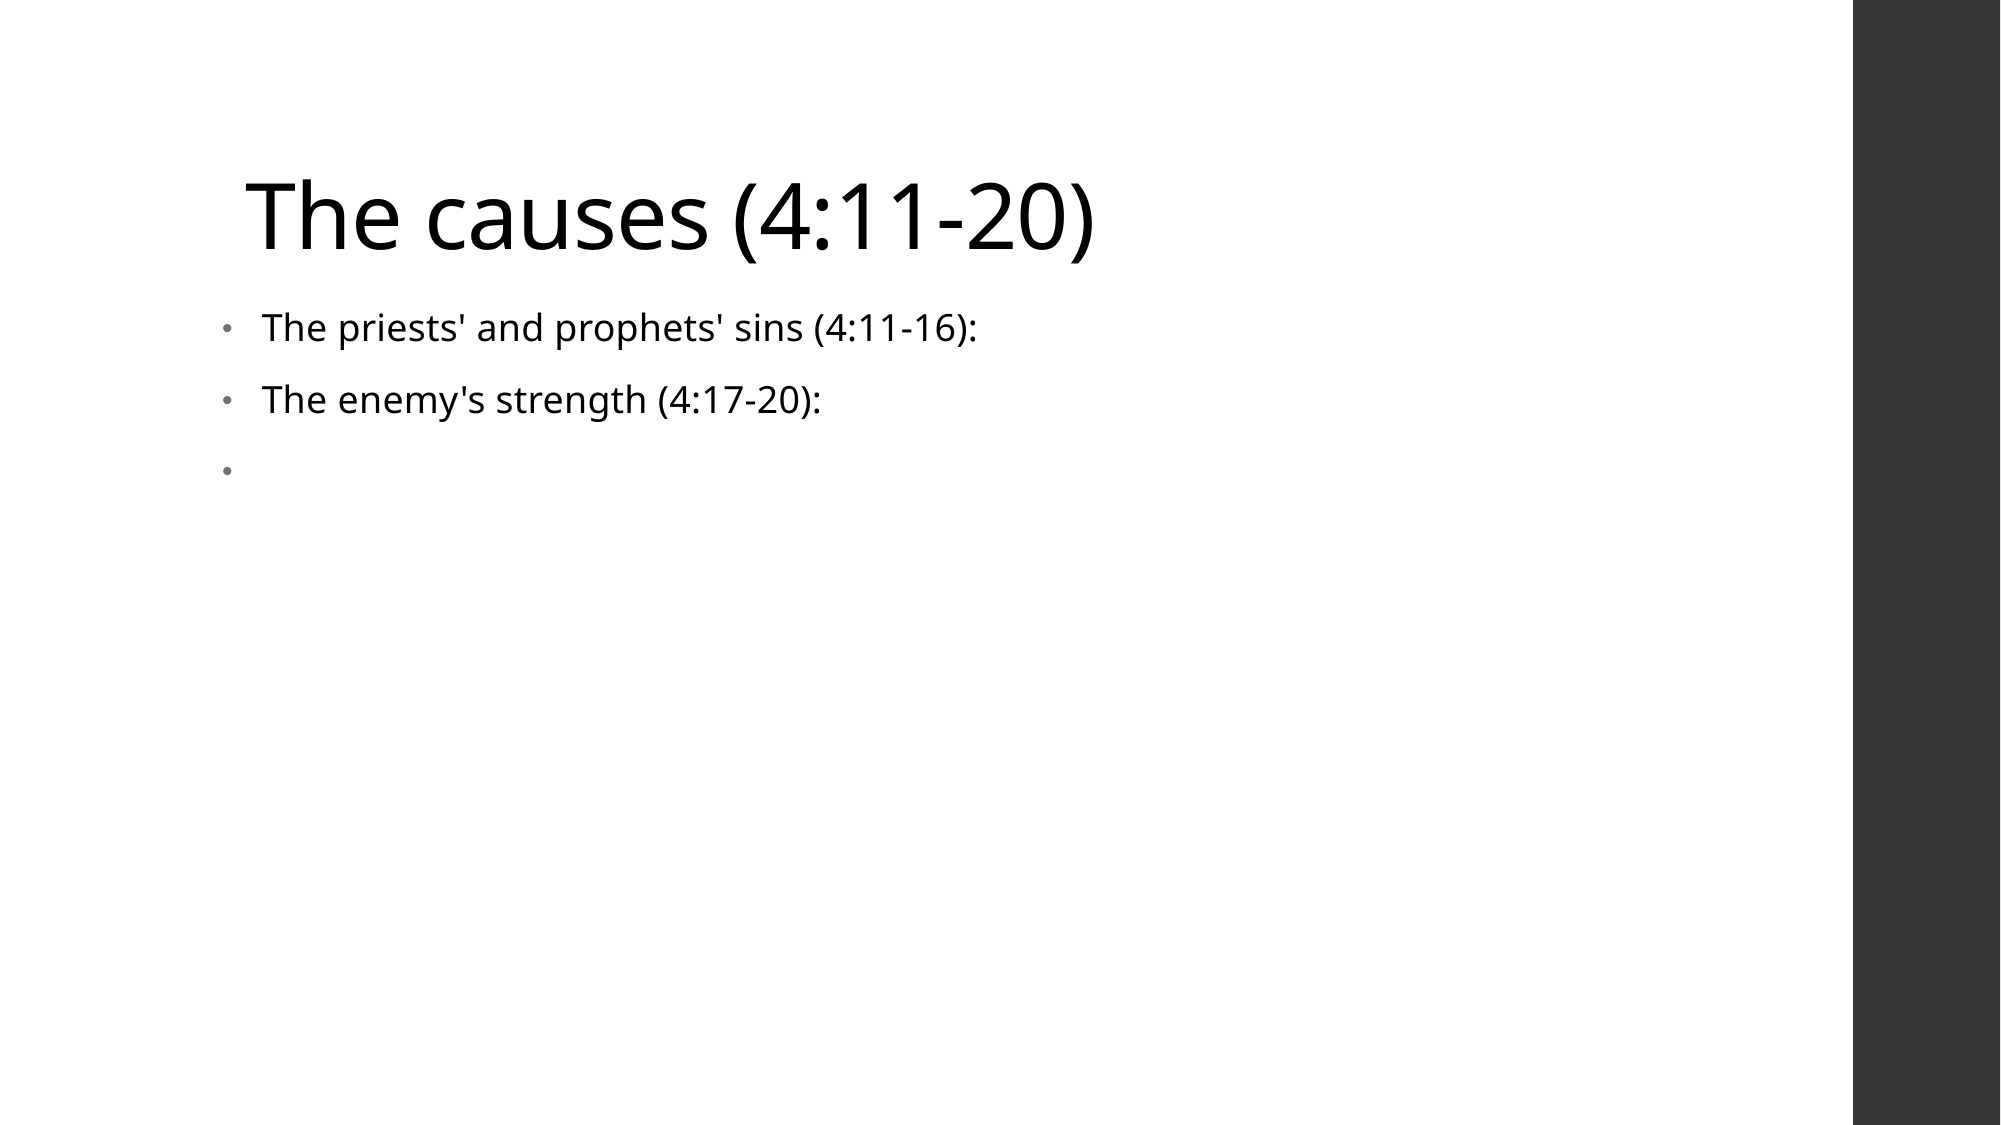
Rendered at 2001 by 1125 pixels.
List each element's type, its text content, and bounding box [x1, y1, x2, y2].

list The priests' and prophets' sins (4:11-16): The enemy's strength (4:17-20): [206, 299, 1617, 1014]
title The causes (4:11-20) [206, 60, 1797, 278]
